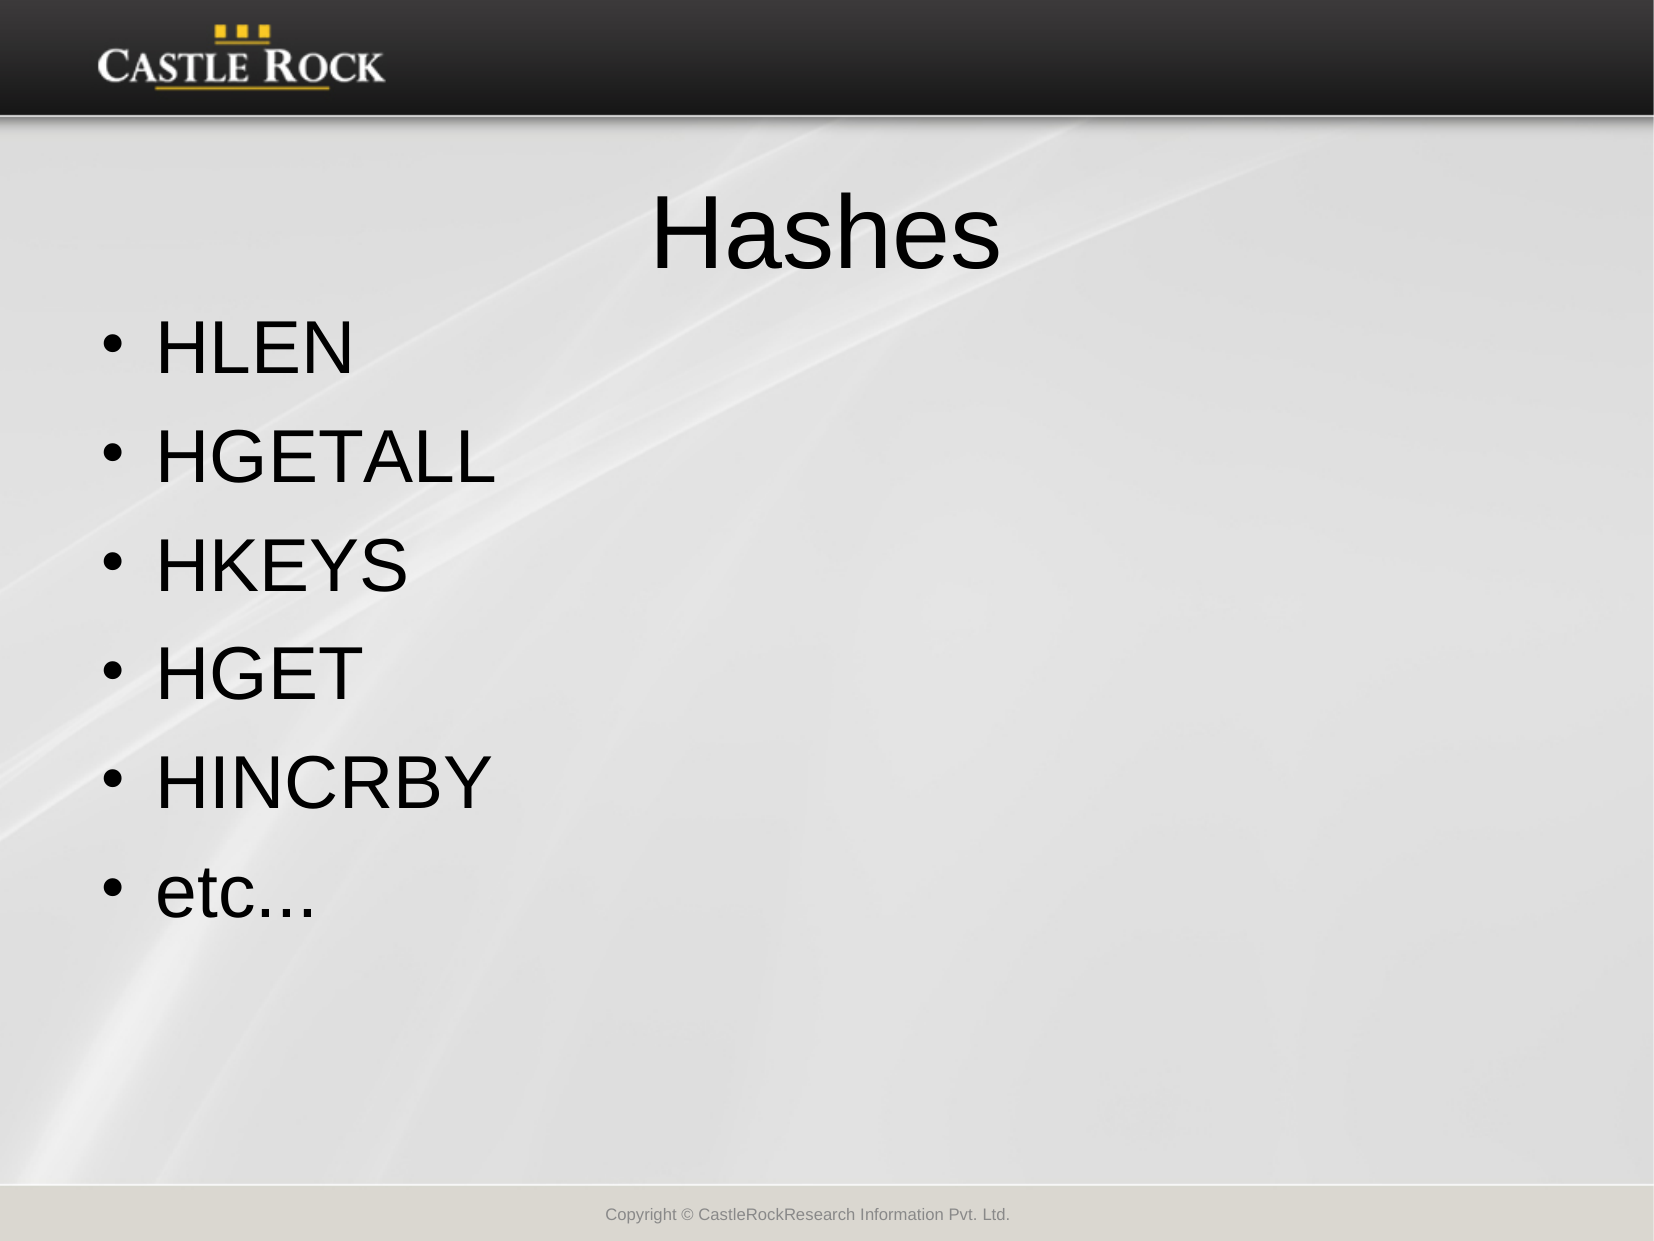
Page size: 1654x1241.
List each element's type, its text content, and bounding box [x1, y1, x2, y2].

picture [0, 0, 1654, 1241]
title Hashes [82, 116, 1570, 290]
list HLEN HGETALL HKEYS HGET HINCRBY etc... [82, 290, 1571, 1111]
